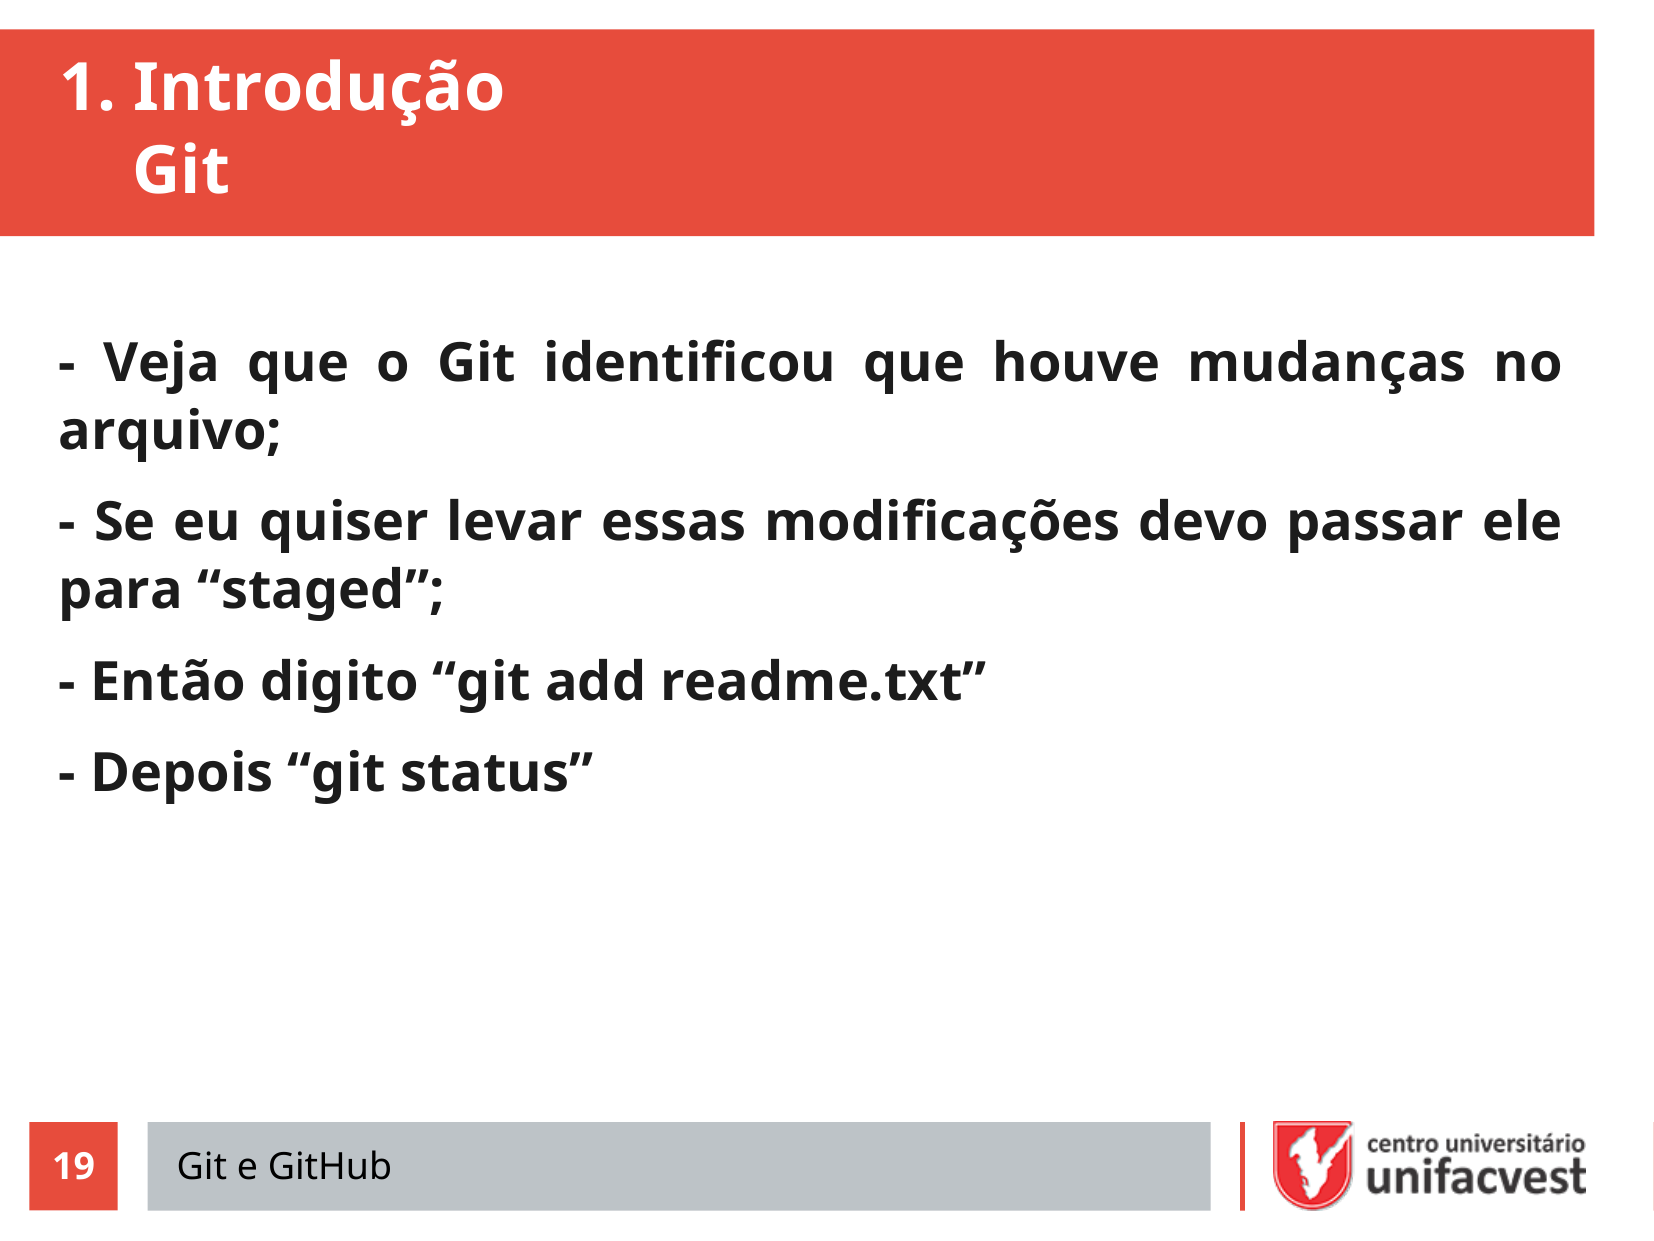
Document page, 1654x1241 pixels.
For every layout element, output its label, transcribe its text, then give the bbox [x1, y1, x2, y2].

text_box Git e GitHub [161, 1132, 1212, 1196]
list - Veja que o Git identificou que houve mudanças no arquivo; - Se eu quiser levar essas modificações devo passar ele para “staged”; - Então digito “git add readme.txt” - Depois “git status” [59, 324, 1566, 1093]
title 1. Introdução Git [59, 59, 1595, 207]
text_box [1245, 1120, 1654, 1212]
picture [1273, 1121, 1586, 1211]
